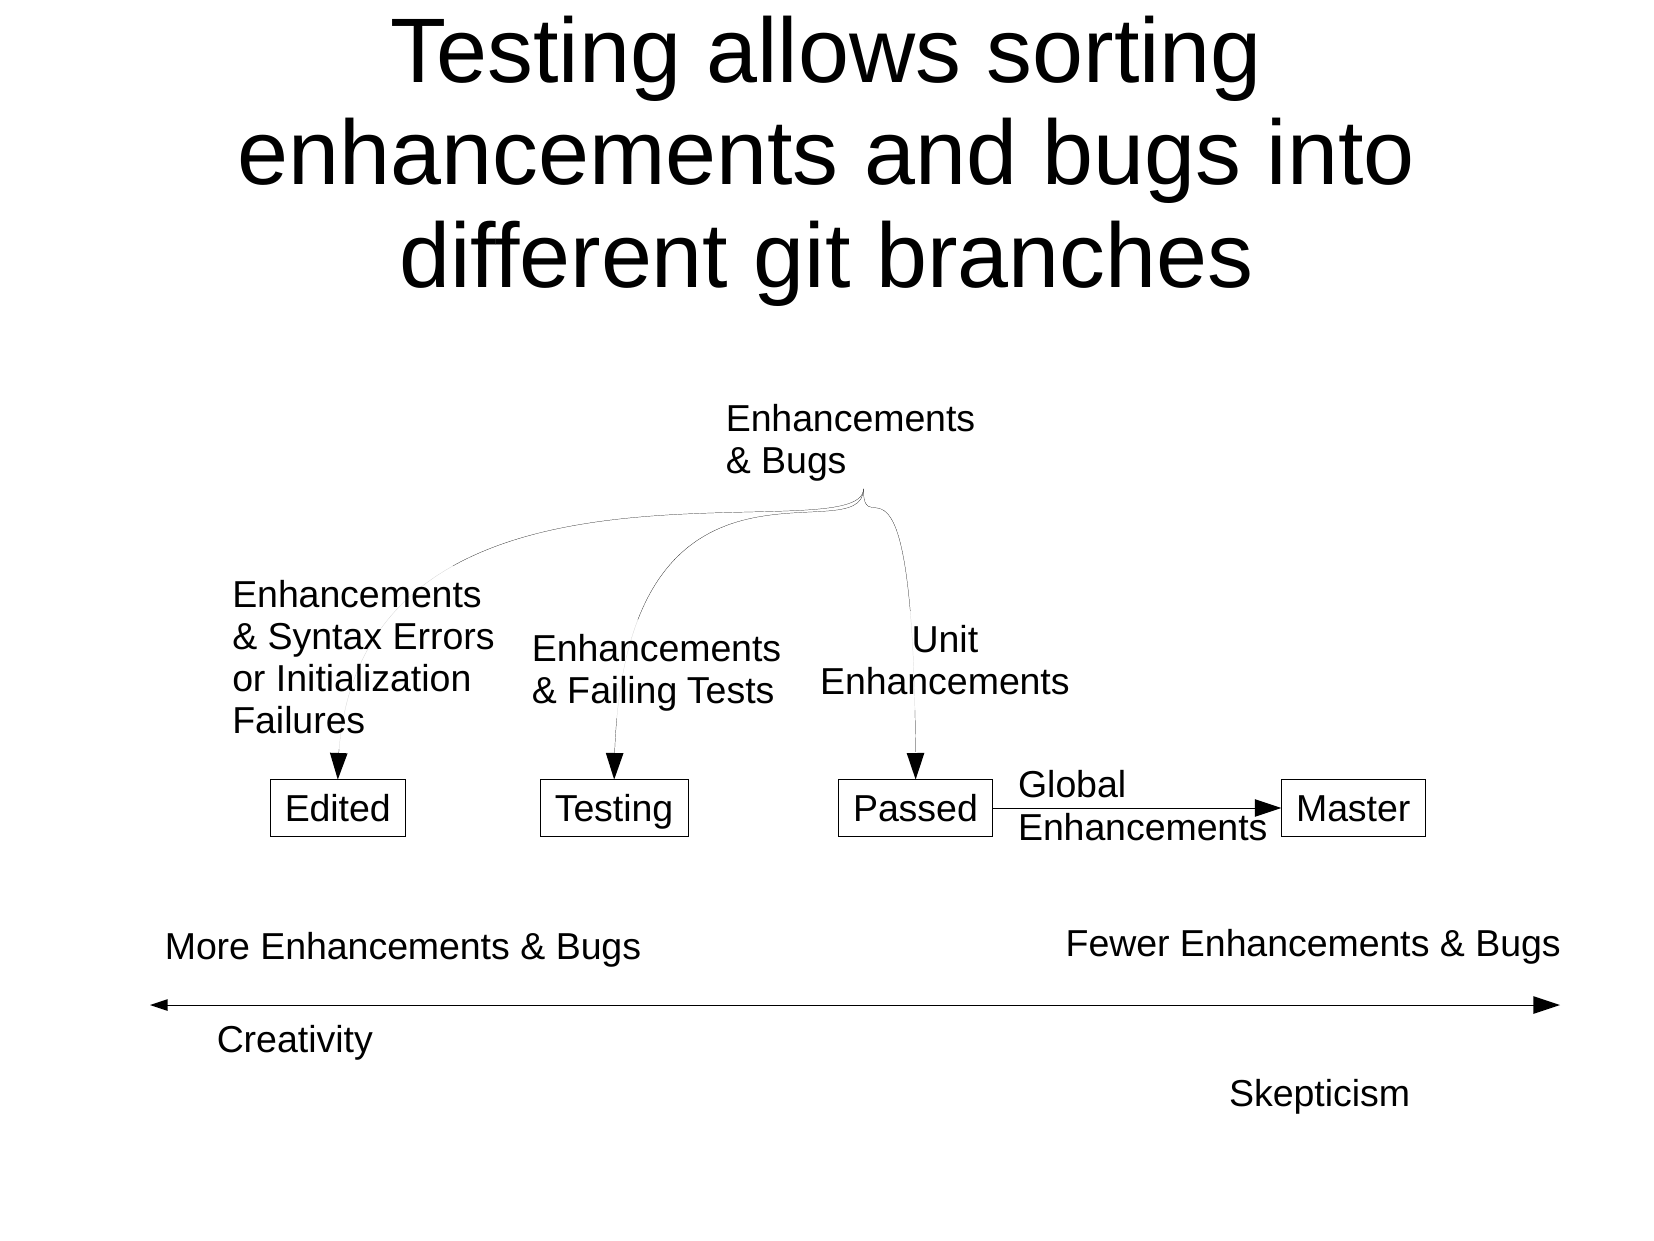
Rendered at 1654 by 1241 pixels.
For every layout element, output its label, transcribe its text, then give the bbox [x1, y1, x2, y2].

text_box Unit Enhancements [792, 611, 1098, 711]
text_box Passed [838, 779, 993, 837]
text_box Enhancements & Syntax Errors or Initialization Failures [217, 566, 523, 749]
text_box Enhancements & Bugs [711, 390, 1016, 489]
text_box Global Enhancements [1003, 756, 1309, 856]
text_box Testing [540, 779, 689, 837]
text_box Fewer Enhancements & Bugs [1050, 915, 1576, 972]
text_box Edited [270, 779, 406, 837]
text_box Creativity [202, 1011, 388, 1069]
text_box Skepticism [1214, 1065, 1426, 1122]
text_box Master [1309, 779, 1426, 837]
title Testing allows sorting enhancements and bugs into different git branches [82, 0, 1571, 307]
text_box Enhancements & Failing Tests [517, 619, 822, 719]
text_box More Enhancements & Bugs [150, 918, 656, 976]
